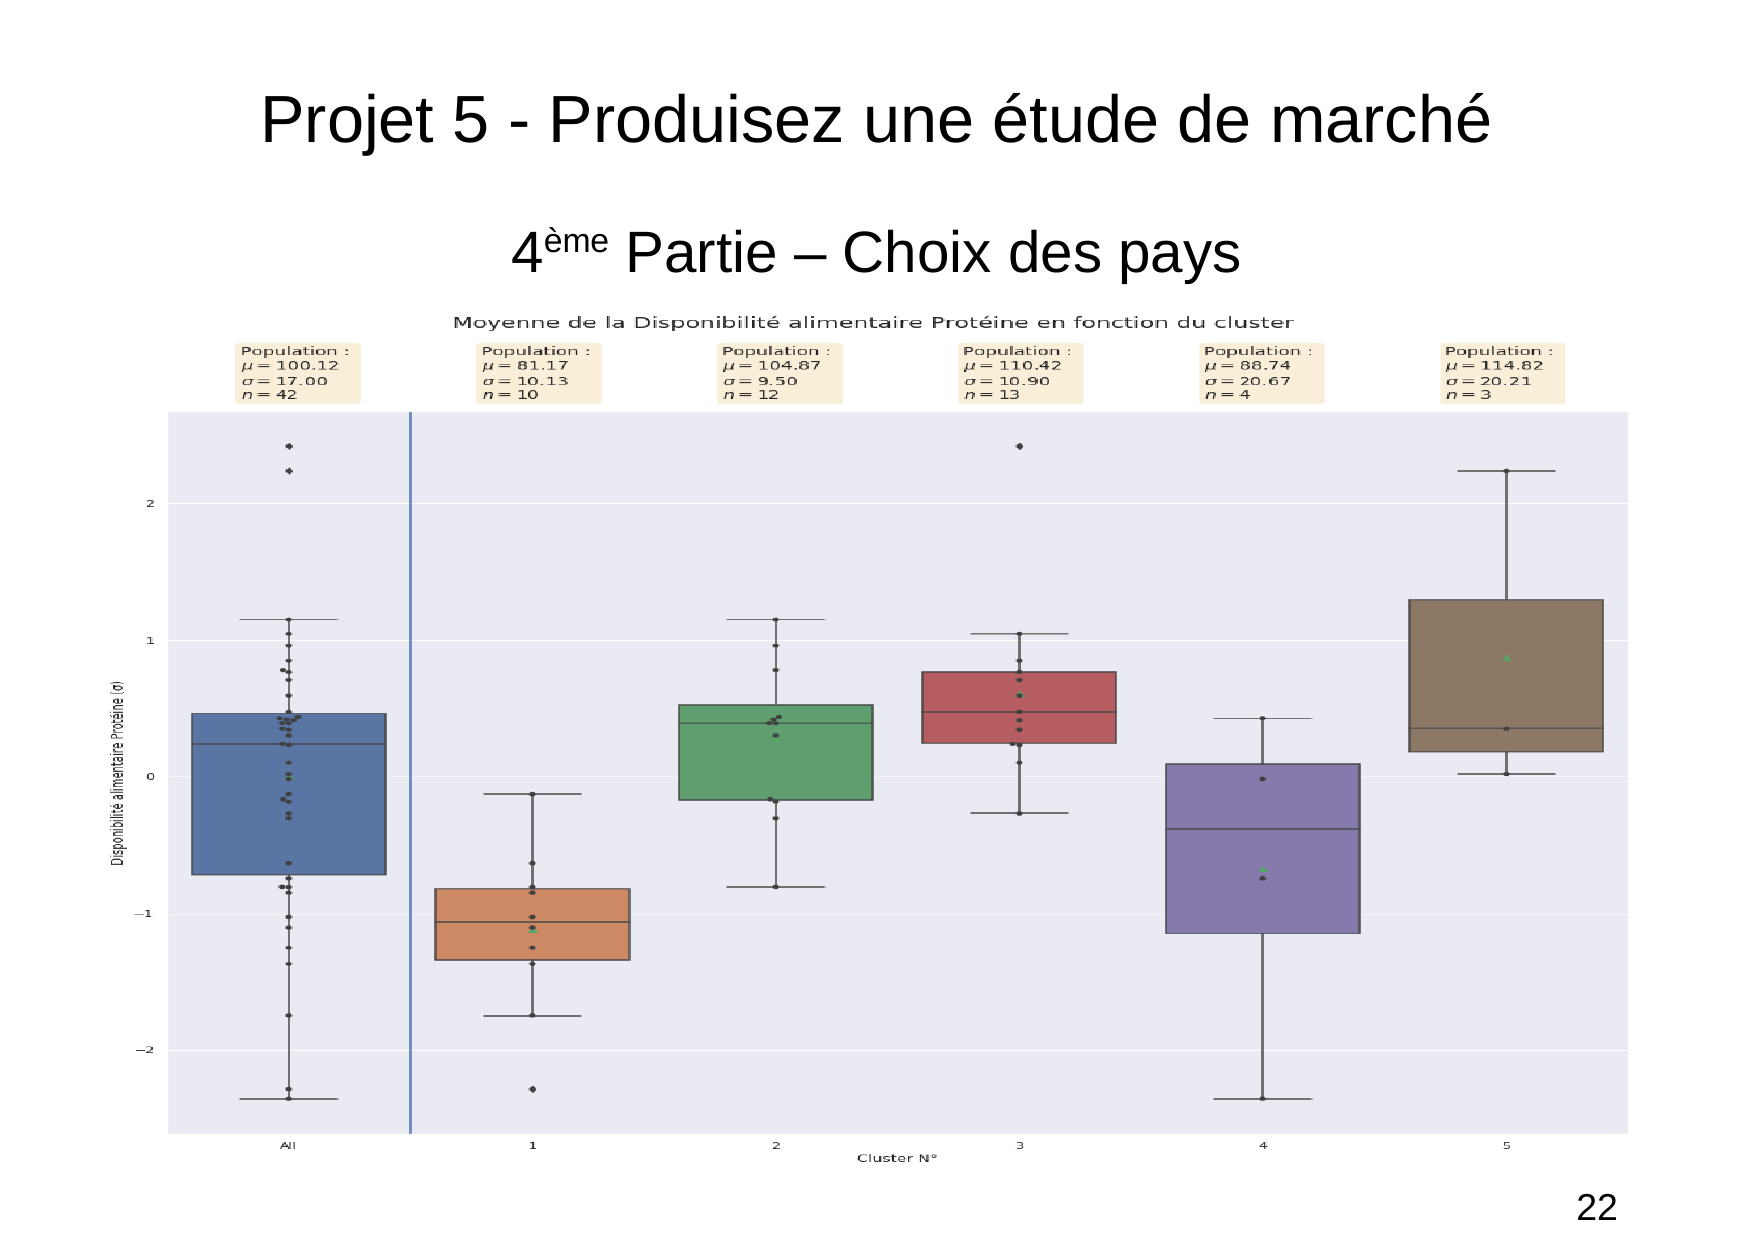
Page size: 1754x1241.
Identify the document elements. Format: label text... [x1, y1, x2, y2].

subtitle 4ème Partie – Choix des pays [140, 188, 1614, 307]
title Projet 5 - Produisez une étude de marché [140, 48, 1614, 188]
picture [82, 307, 1654, 1173]
text_box <numéro> [1561, 1178, 1754, 1241]
